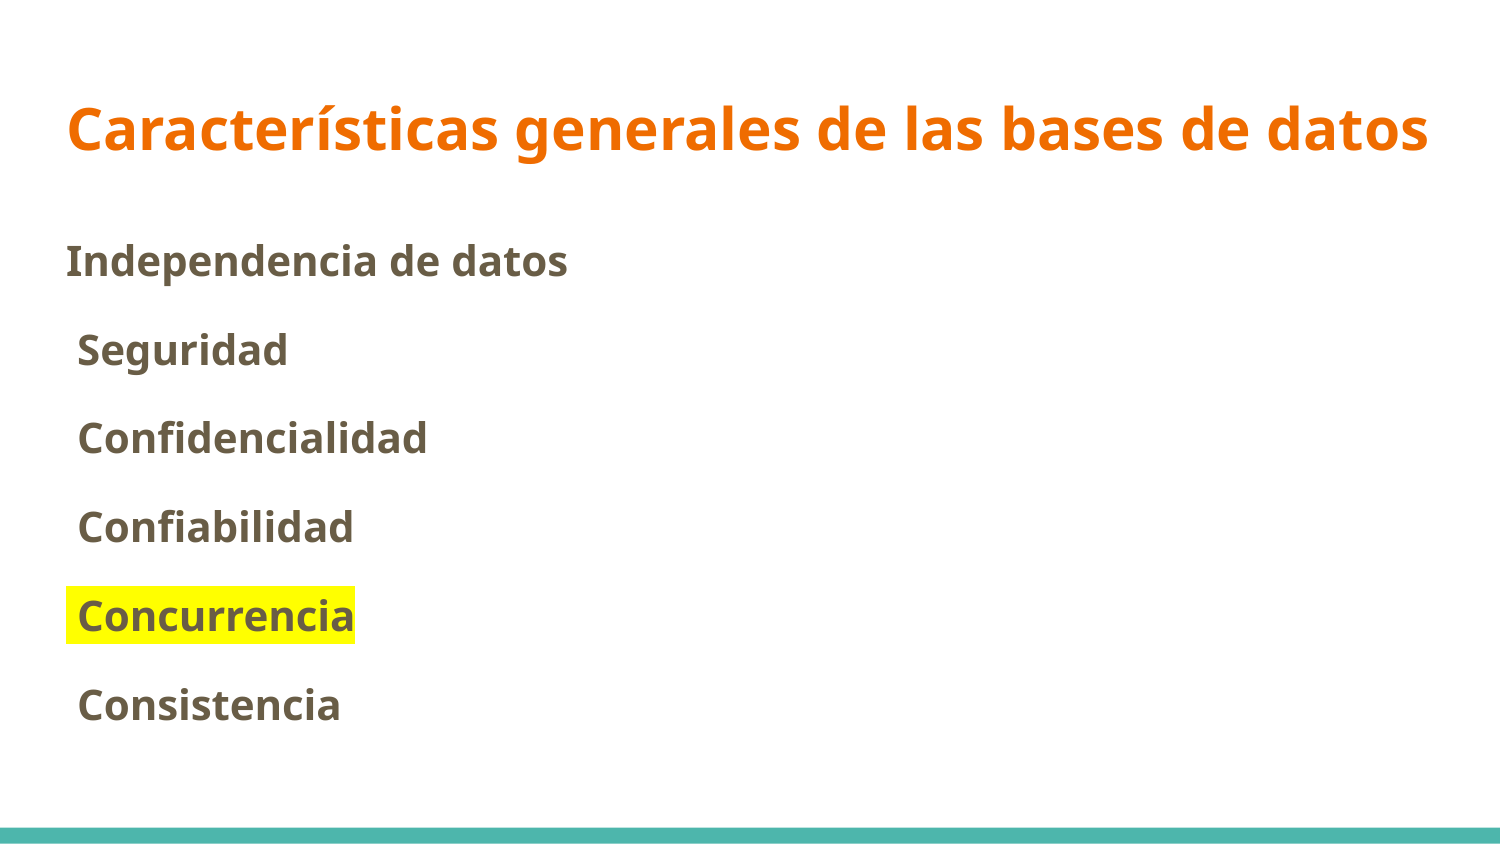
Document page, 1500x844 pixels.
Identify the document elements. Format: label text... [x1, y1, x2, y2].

title Características generales de las bases de datos [51, 72, 1449, 189]
list Independencia de datos Seguridad Confidencialidad Confiabilidad Concurrencia Consistencia [51, 207, 1449, 750]
